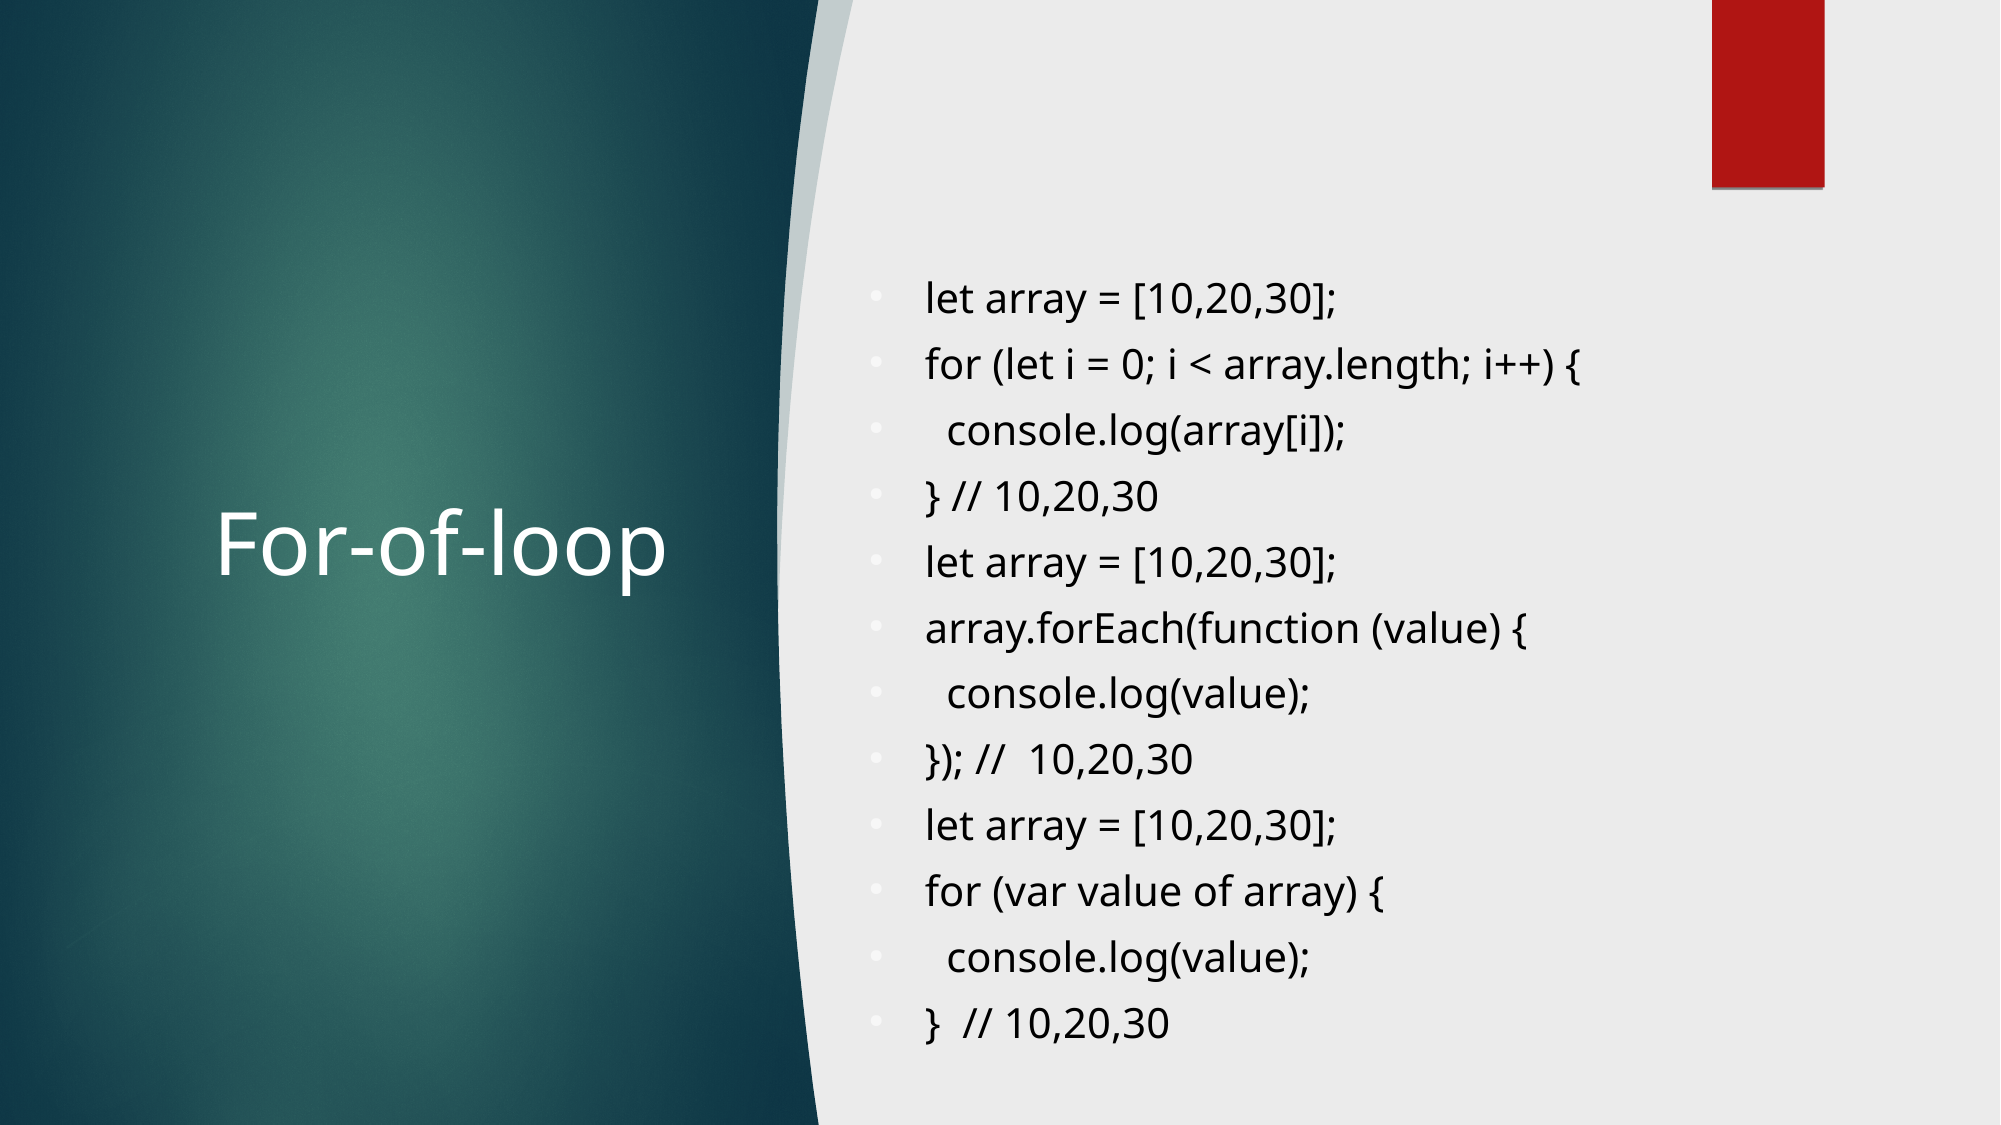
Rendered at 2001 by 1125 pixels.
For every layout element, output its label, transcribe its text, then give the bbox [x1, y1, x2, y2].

title For-of-loop [107, 270, 685, 1004]
list let array = [10,20,30]; for (let i = 0; i < array.length; i++) { console.log(array[i]); } // 10,20,30 let array = [10,20,30]; array.forEach(function (value) { console.log(value); }); // 10,20,30 let array = [10,20,30]; for (var value of array) { console.log(value); } // 10,20,30 [853, 270, 1959, 1125]
text_box [0, 0, 2000, 1125]
